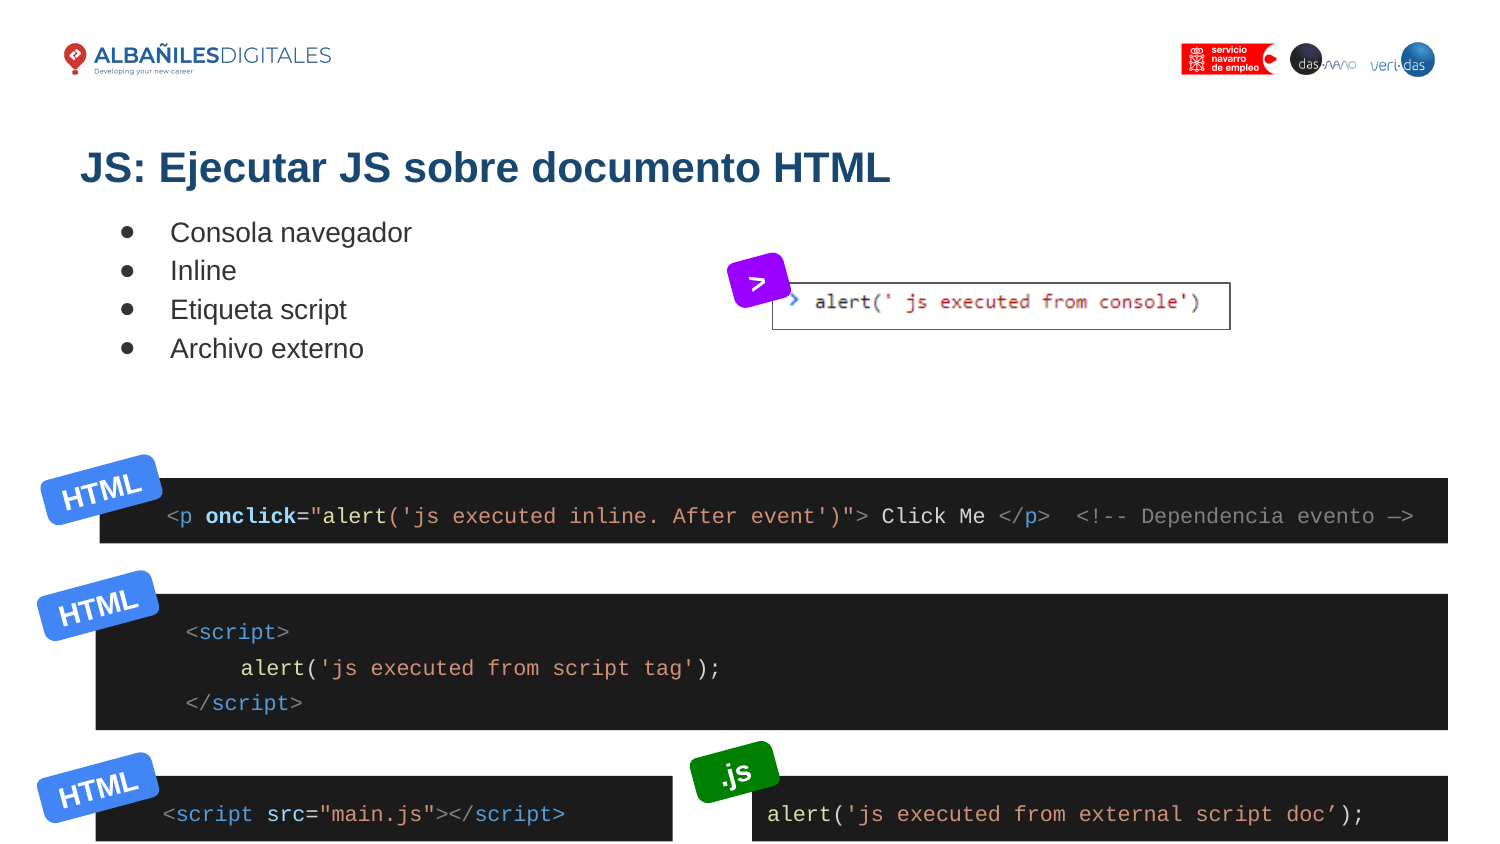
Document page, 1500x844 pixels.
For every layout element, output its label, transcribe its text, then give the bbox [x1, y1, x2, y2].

text_box <script src="main.js"></script> [95, 775, 673, 842]
picture [64, 43, 332, 75]
text_box <p onclick="alert('js executed inline. After event')"> Click Me </p> <!-- Dependencia evento —> [99, 478, 1448, 544]
picture [773, 283, 1230, 329]
text_box Consola navegador Inline Etiqueta script Archivo externo [80, 194, 1320, 478]
picture [1290, 43, 1356, 75]
text_box HTML [40, 454, 163, 526]
text_box <script> alert('js executed from script tag'); </script> [95, 593, 1448, 731]
text_box alert('js executed from external script doc’); [752, 775, 1448, 842]
text_box HTML [37, 570, 160, 642]
picture [1181, 43, 1277, 75]
picture [1370, 42, 1435, 77]
text_box .js [689, 740, 780, 804]
text_box > [727, 252, 791, 308]
text_box HTML [37, 752, 160, 824]
text_box JS: Ejecutar JS sobre documento HTML [80, 129, 1182, 194]
